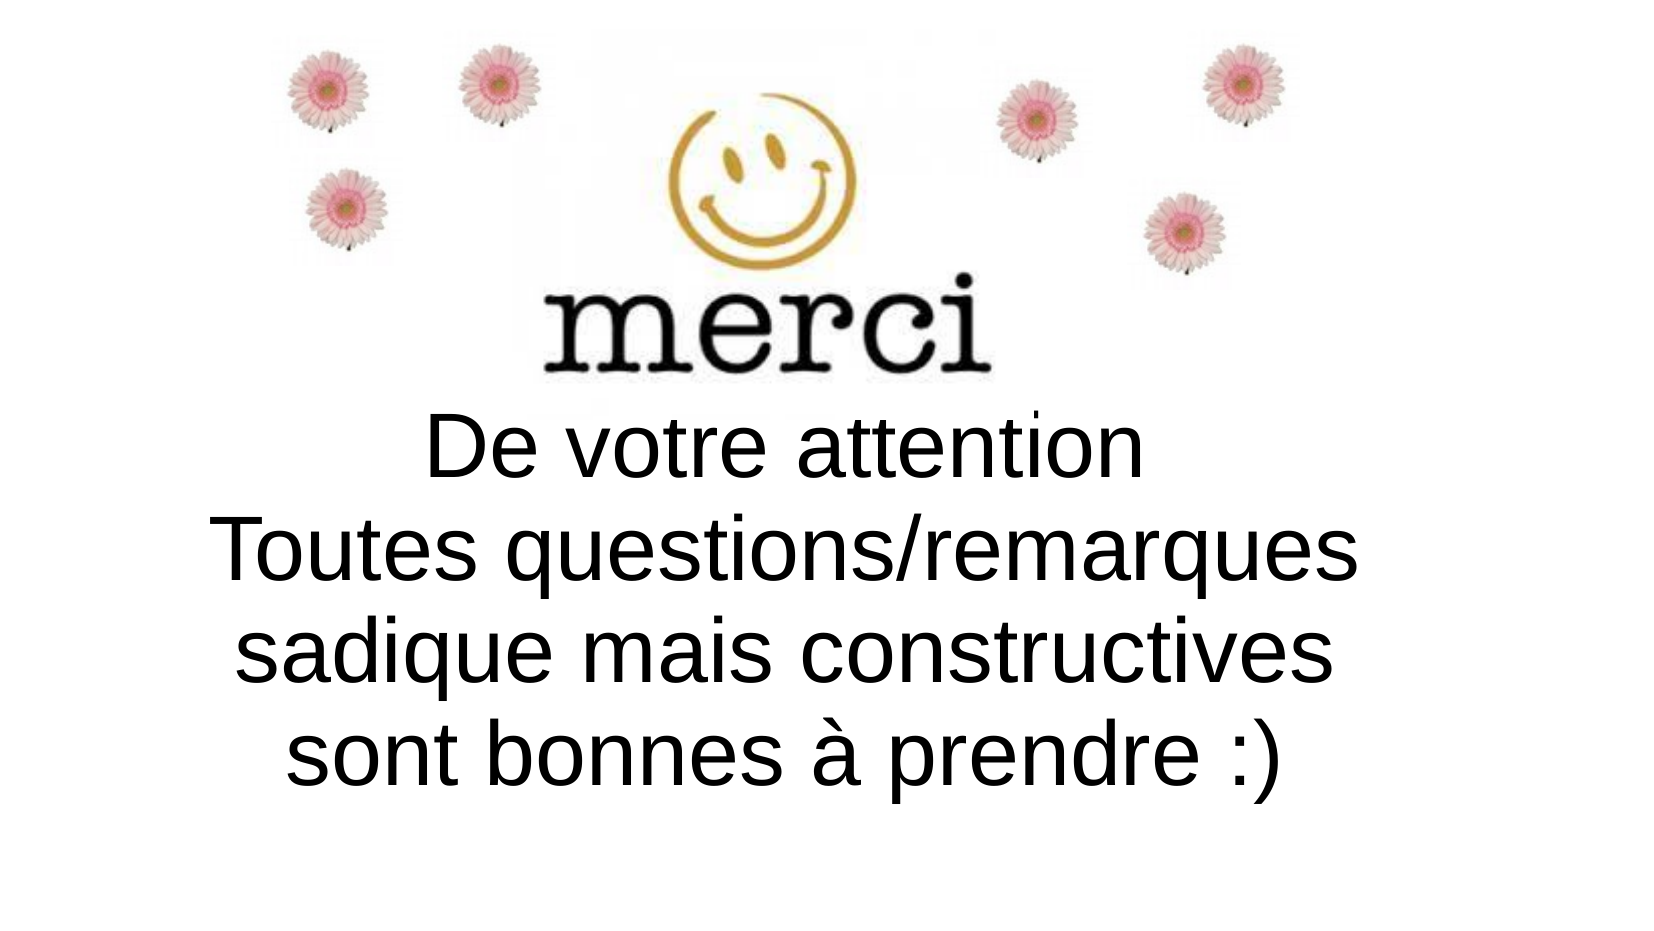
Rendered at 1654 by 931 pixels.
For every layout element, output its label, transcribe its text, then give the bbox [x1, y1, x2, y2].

picture [442, 29, 1093, 420]
title De votre attention Toutes questions/remarques sadique mais constructives sont bonnes à prendre :) [206, 343, 1365, 857]
picture [271, 35, 384, 148]
picture [1186, 29, 1300, 142]
picture [289, 153, 403, 266]
picture [1127, 177, 1241, 290]
